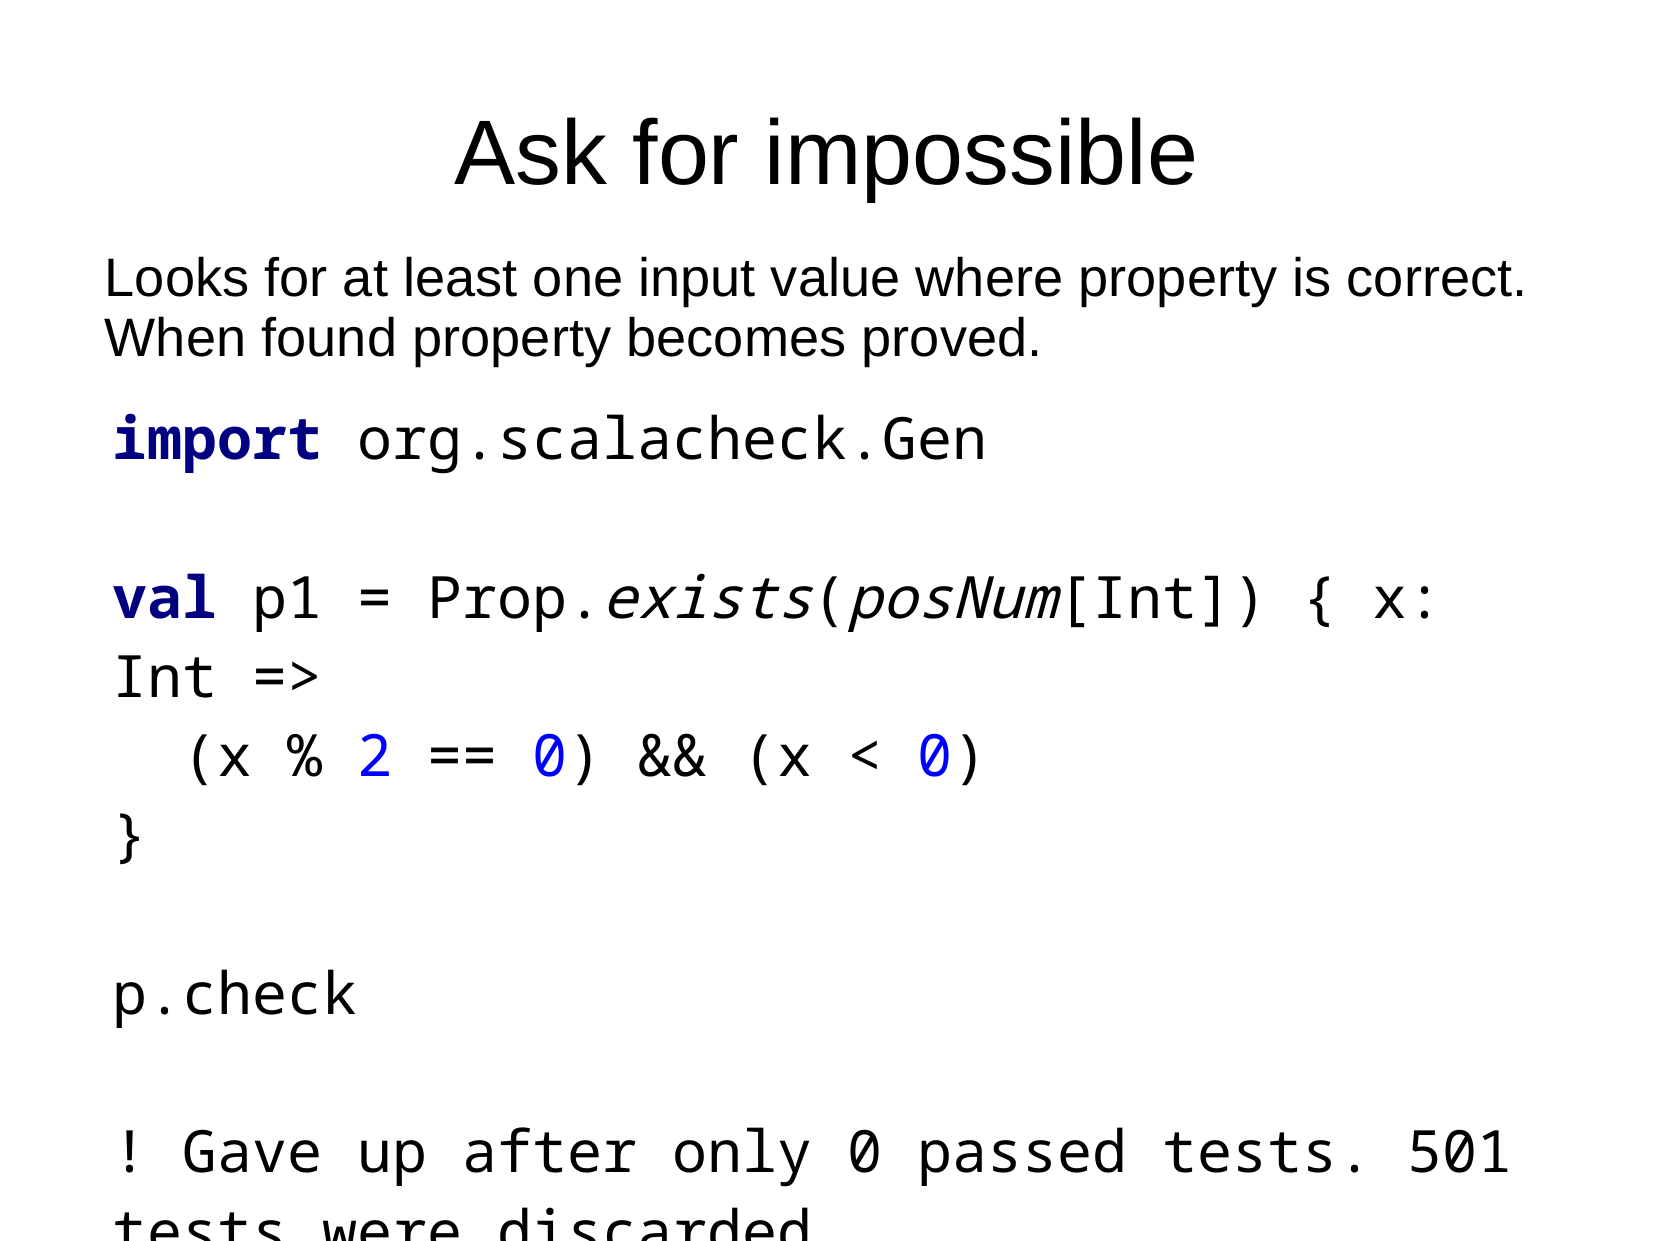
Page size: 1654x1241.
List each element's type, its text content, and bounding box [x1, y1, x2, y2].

text_box Looks for at least one input value where property is correct. When found property becomes proved. [90, 239, 1545, 376]
text_box import org.scalacheck.Gen val p1 = Prop.exists(posNum[Int]) { x: Int => (x % 2 == 0) && (x < 0) } p.check ! Gave up after only 0 passed tests. 501 tests were discarded. [97, 390, 1591, 988]
title Ask for impossible [82, 49, 1571, 257]
